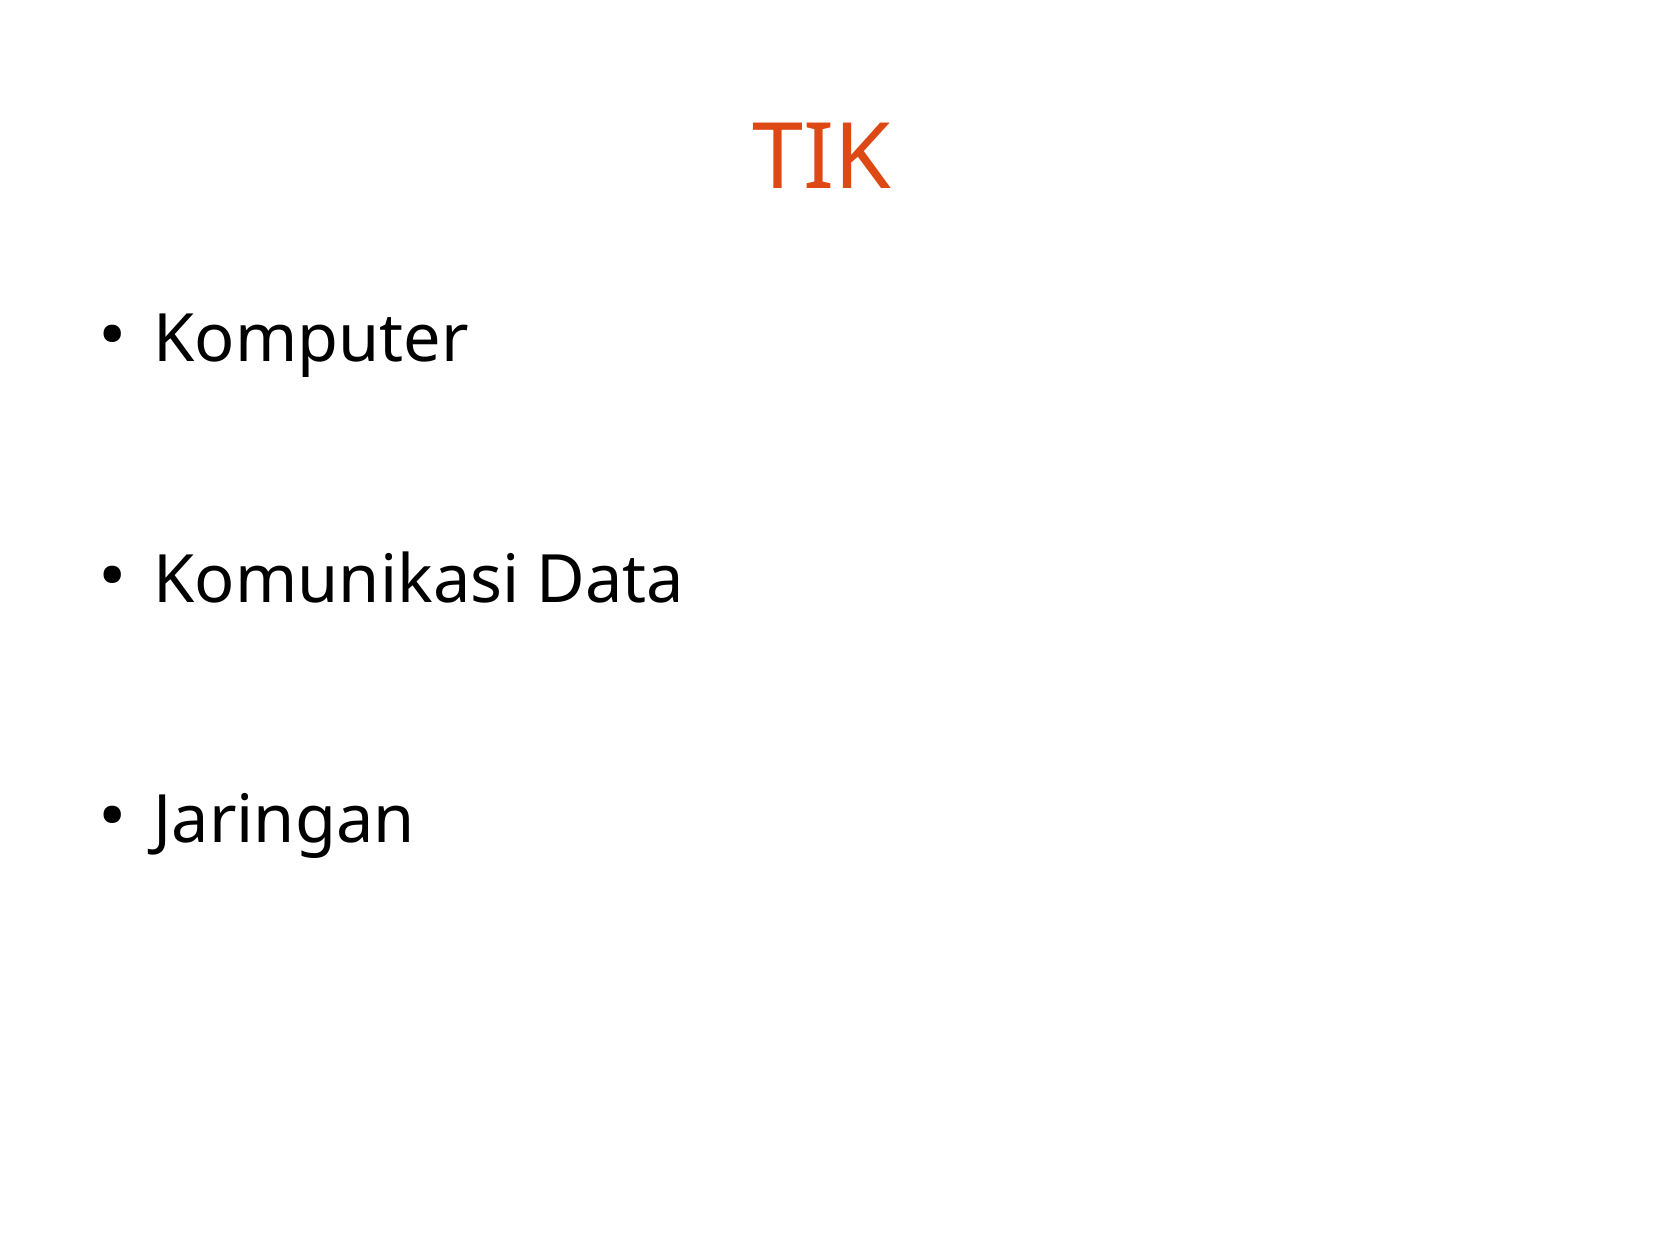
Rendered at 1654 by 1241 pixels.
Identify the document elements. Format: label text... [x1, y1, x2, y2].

list Komputer Komunikasi Data Jaringan [82, 290, 1571, 1010]
title TIK [82, 49, 1571, 257]
